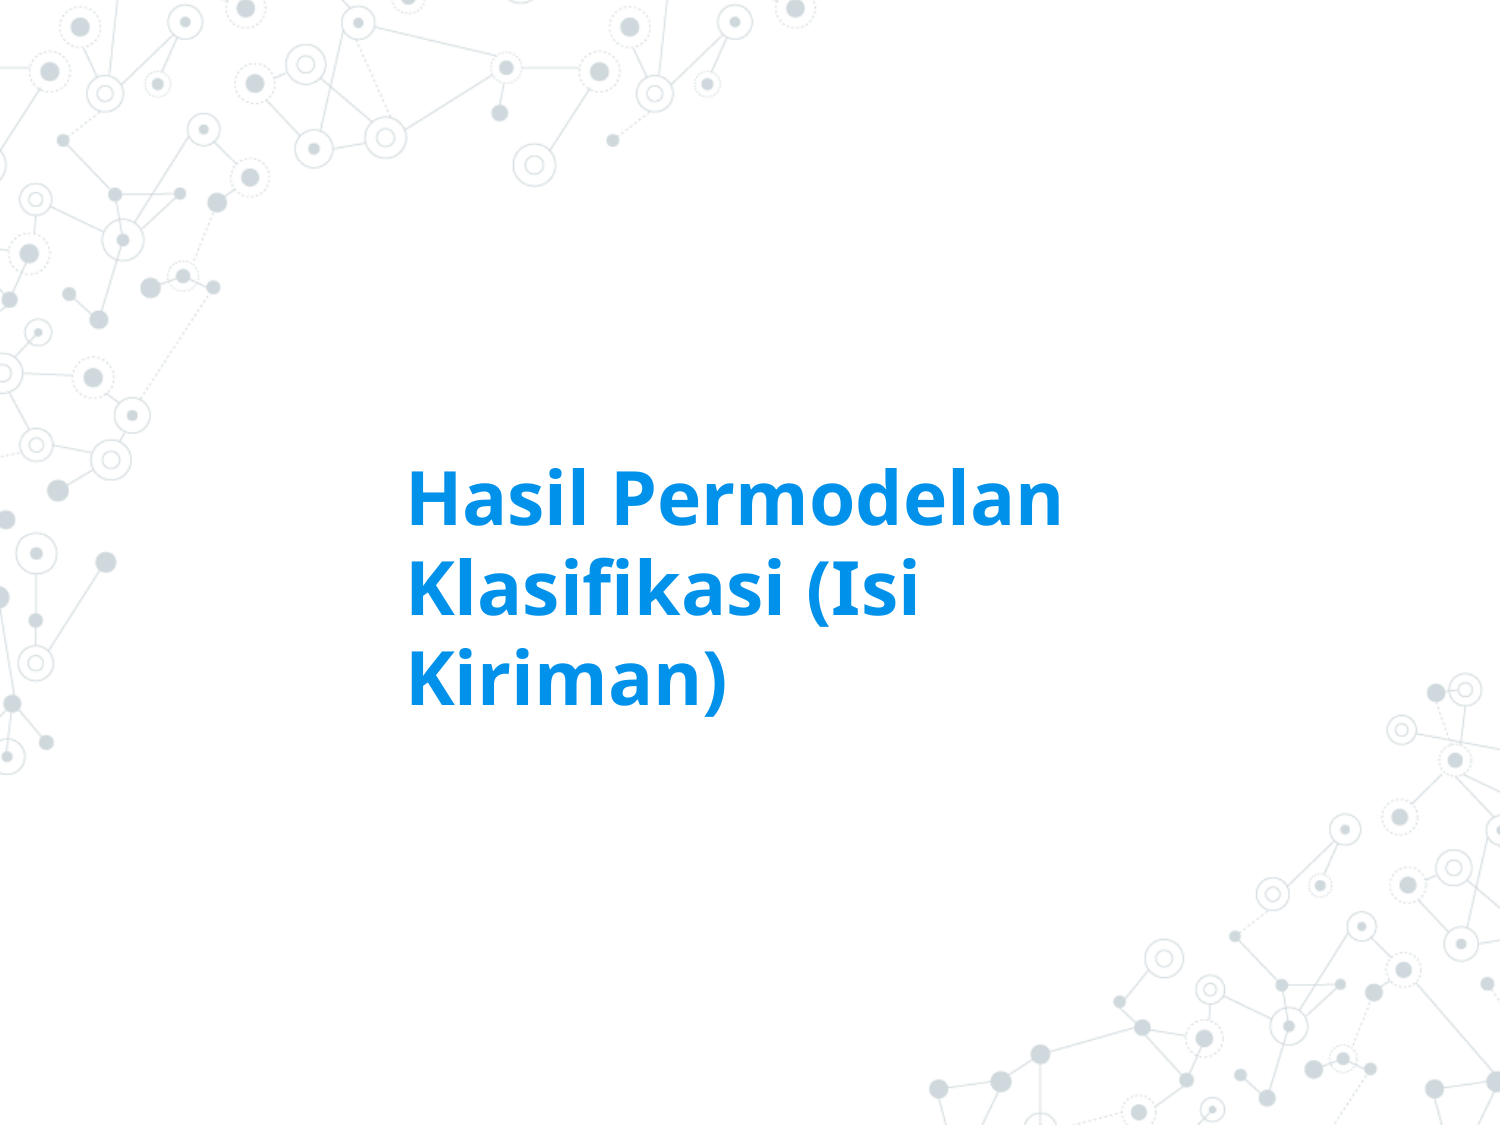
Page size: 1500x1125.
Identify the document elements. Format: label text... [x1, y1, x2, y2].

title Hasil Permodelan Klasifikasi (Isi Kiriman) [390, 567, 1212, 736]
picture [0, 0, 1500, 1125]
